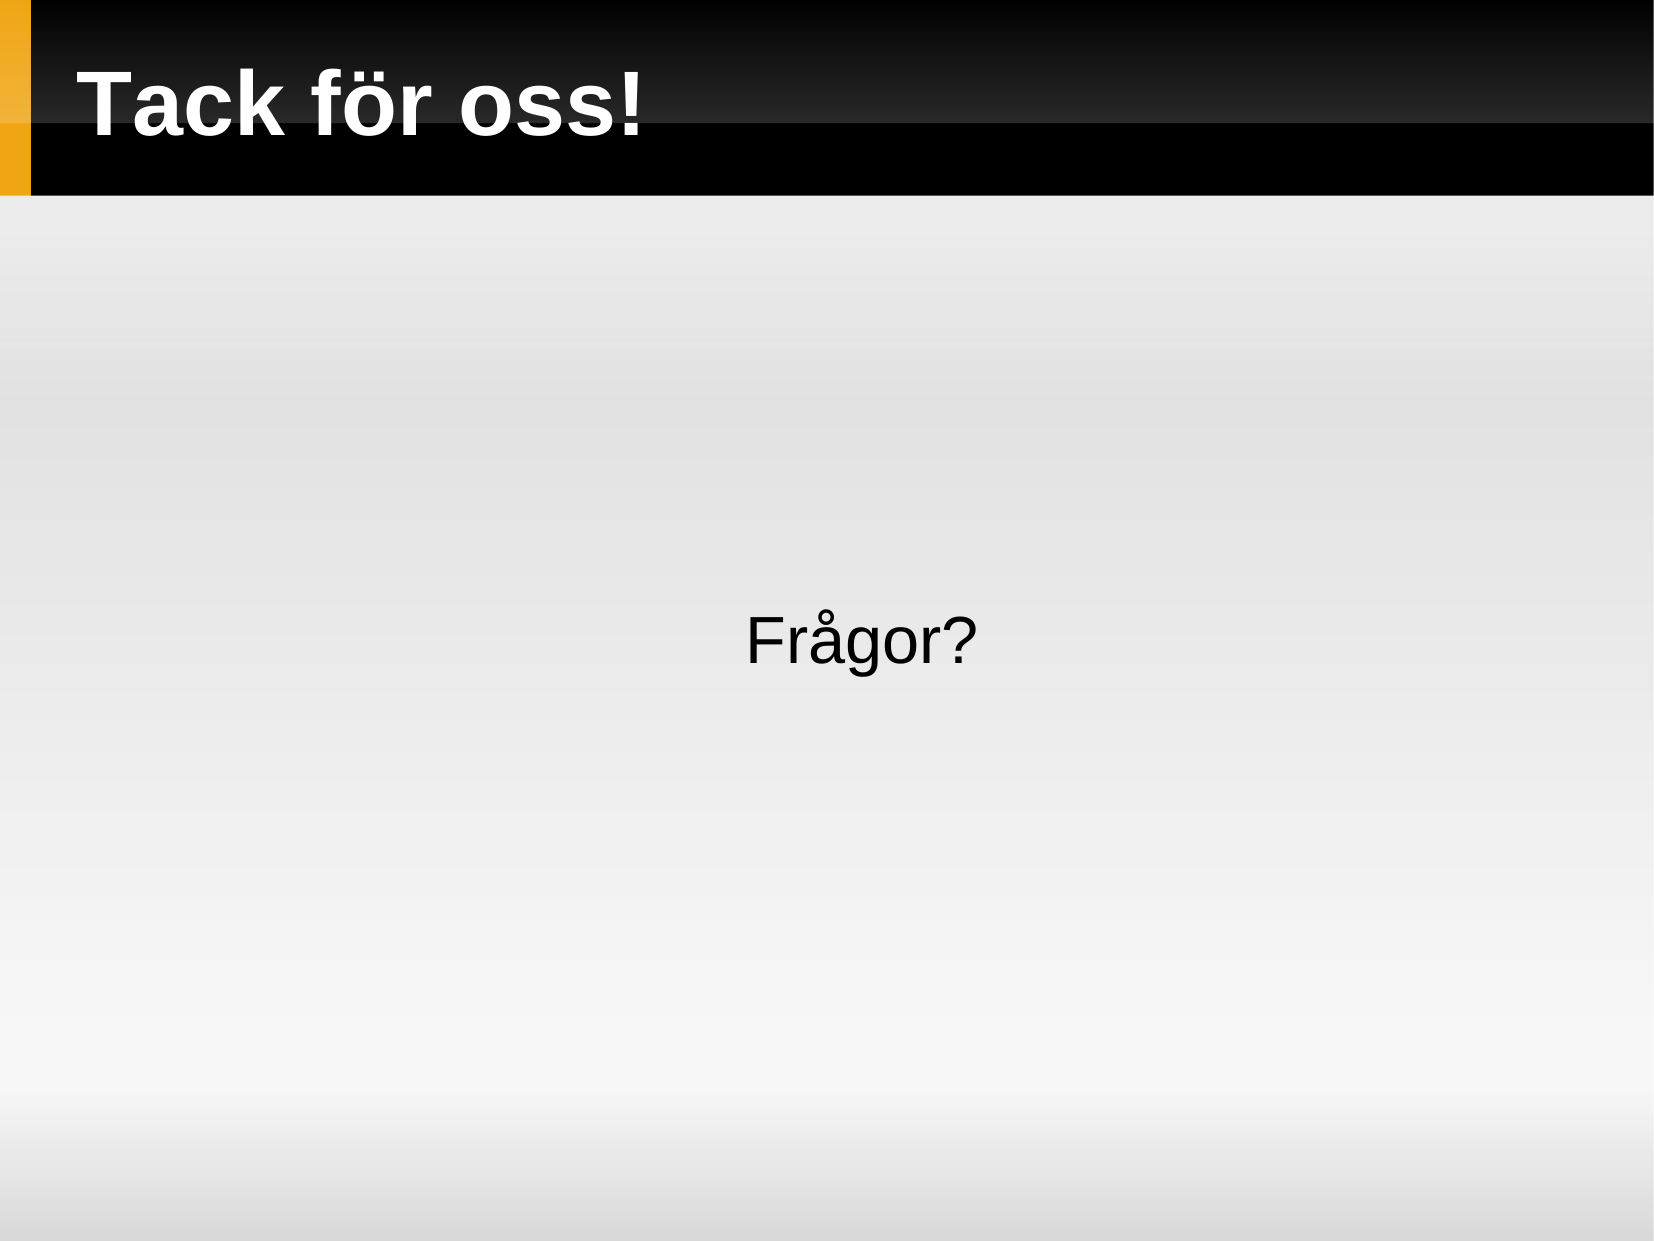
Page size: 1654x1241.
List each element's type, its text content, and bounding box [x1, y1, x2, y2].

picture [0, 0, 1654, 1241]
list Frågor? [82, 290, 1571, 1094]
title Tack för oss! [76, 7, 1565, 200]
